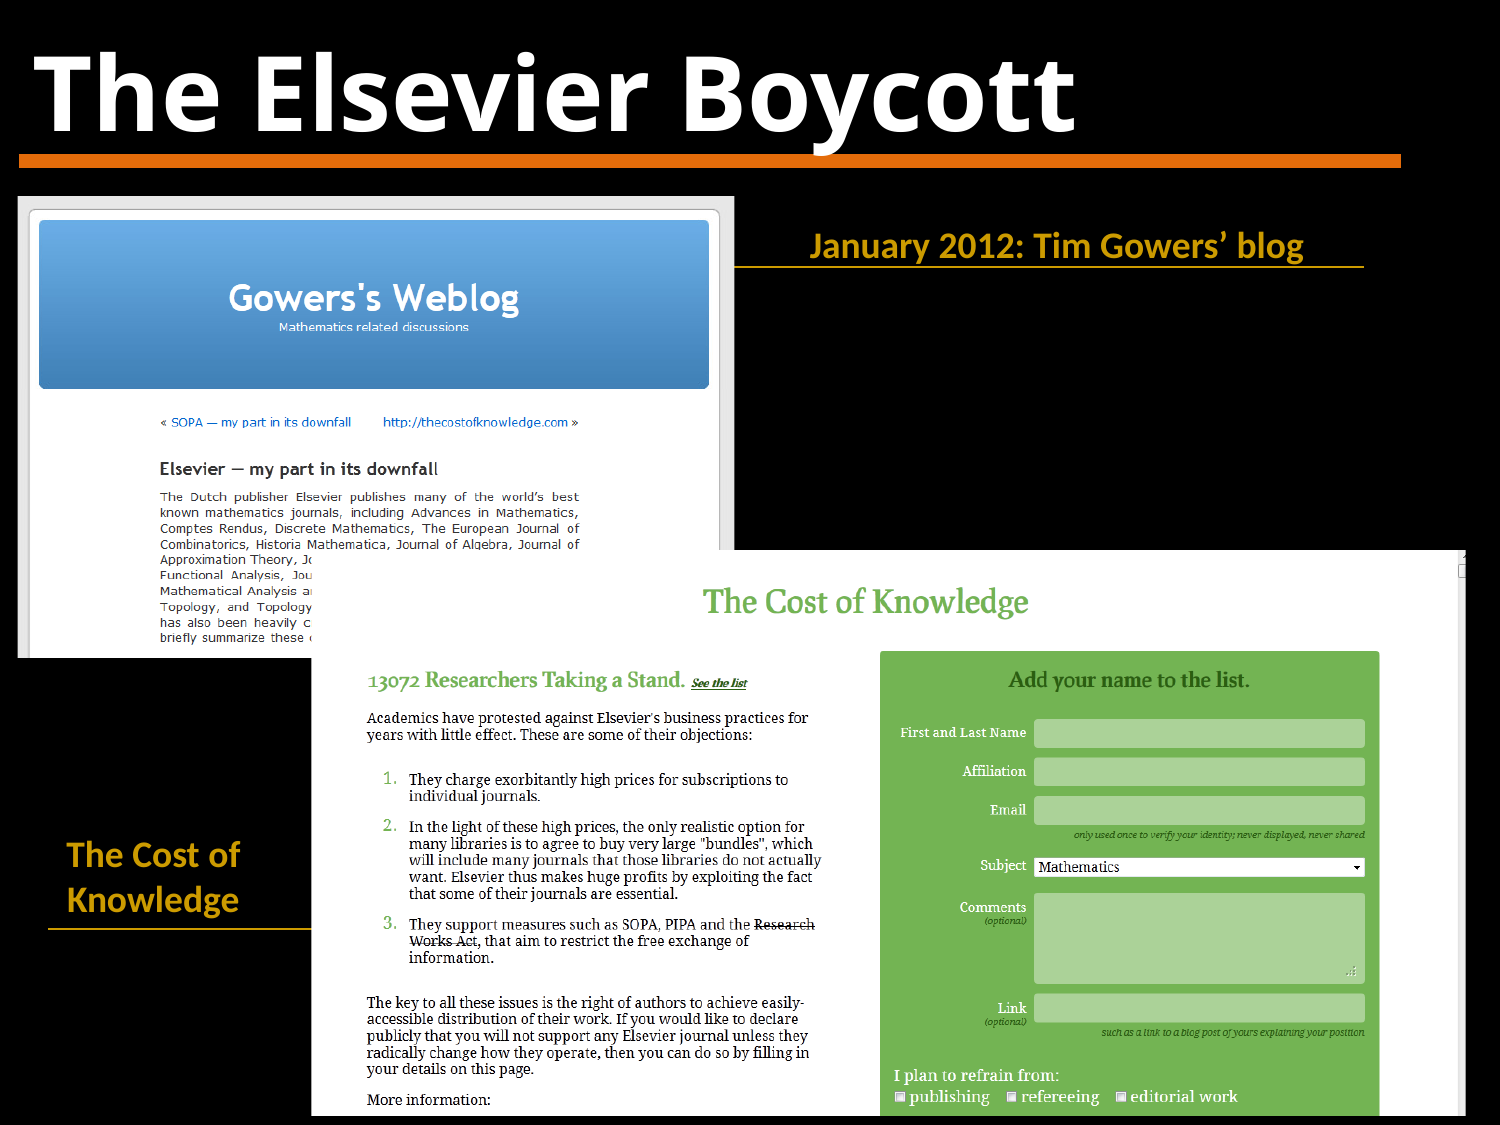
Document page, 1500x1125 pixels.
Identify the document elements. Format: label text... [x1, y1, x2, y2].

text_box January 2012: Tim Gowers’ blog [750, 213, 1365, 275]
text_box The Cost of Knowledge [17, 822, 290, 929]
text_box The Elsevier Boycott [17, 19, 1401, 161]
picture [17, 196, 1466, 1116]
